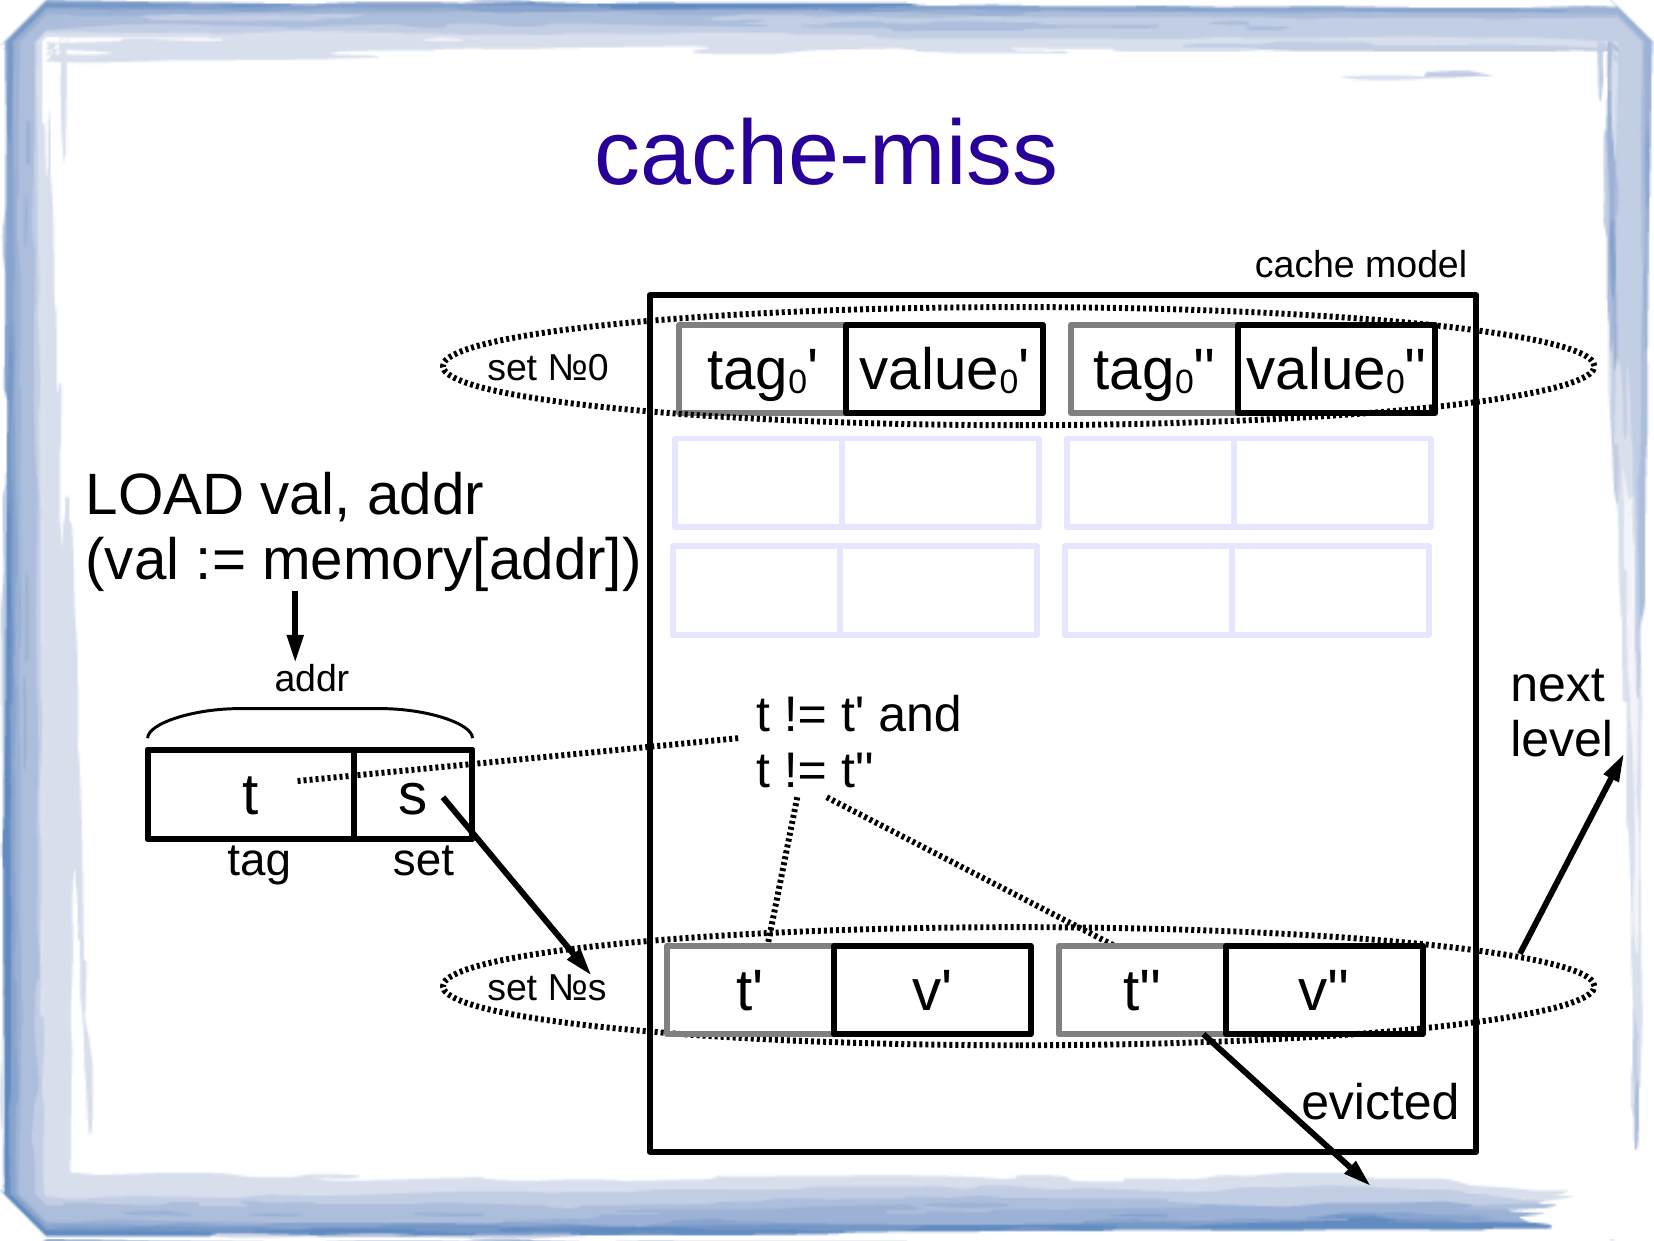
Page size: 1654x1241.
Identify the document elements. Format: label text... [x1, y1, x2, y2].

text_box next level [1495, 648, 1628, 775]
picture [0, 0, 1654, 1241]
text_box t' [666, 945, 833, 1035]
text_box value0' [846, 324, 1043, 414]
text_box v' [833, 945, 1031, 1035]
text_box LOAD val, addr (val := memory[addr]) [70, 454, 647, 600]
text_box set №s [472, 958, 622, 1016]
text_box s [355, 750, 473, 839]
text_box LOAD val, addr (val := memory[addr]) [653, 454, 658, 600]
text_box evicted [1286, 1067, 1475, 1138]
text_box set [378, 826, 469, 893]
text_box tag0' [679, 324, 846, 414]
title cache-miss [82, 56, 1571, 250]
text_box t != t' and t != t'' [741, 679, 977, 806]
text_box tag0'' [1071, 324, 1238, 414]
text_box tag [212, 826, 307, 893]
text_box value0'' [1238, 324, 1436, 414]
text_box set №0 [472, 338, 624, 396]
text_box t'' [1058, 945, 1225, 1035]
text_box t [147, 750, 355, 839]
text_box addr [259, 649, 365, 707]
text_box v'' [1225, 945, 1423, 1035]
text_box cache model [1240, 236, 1482, 294]
